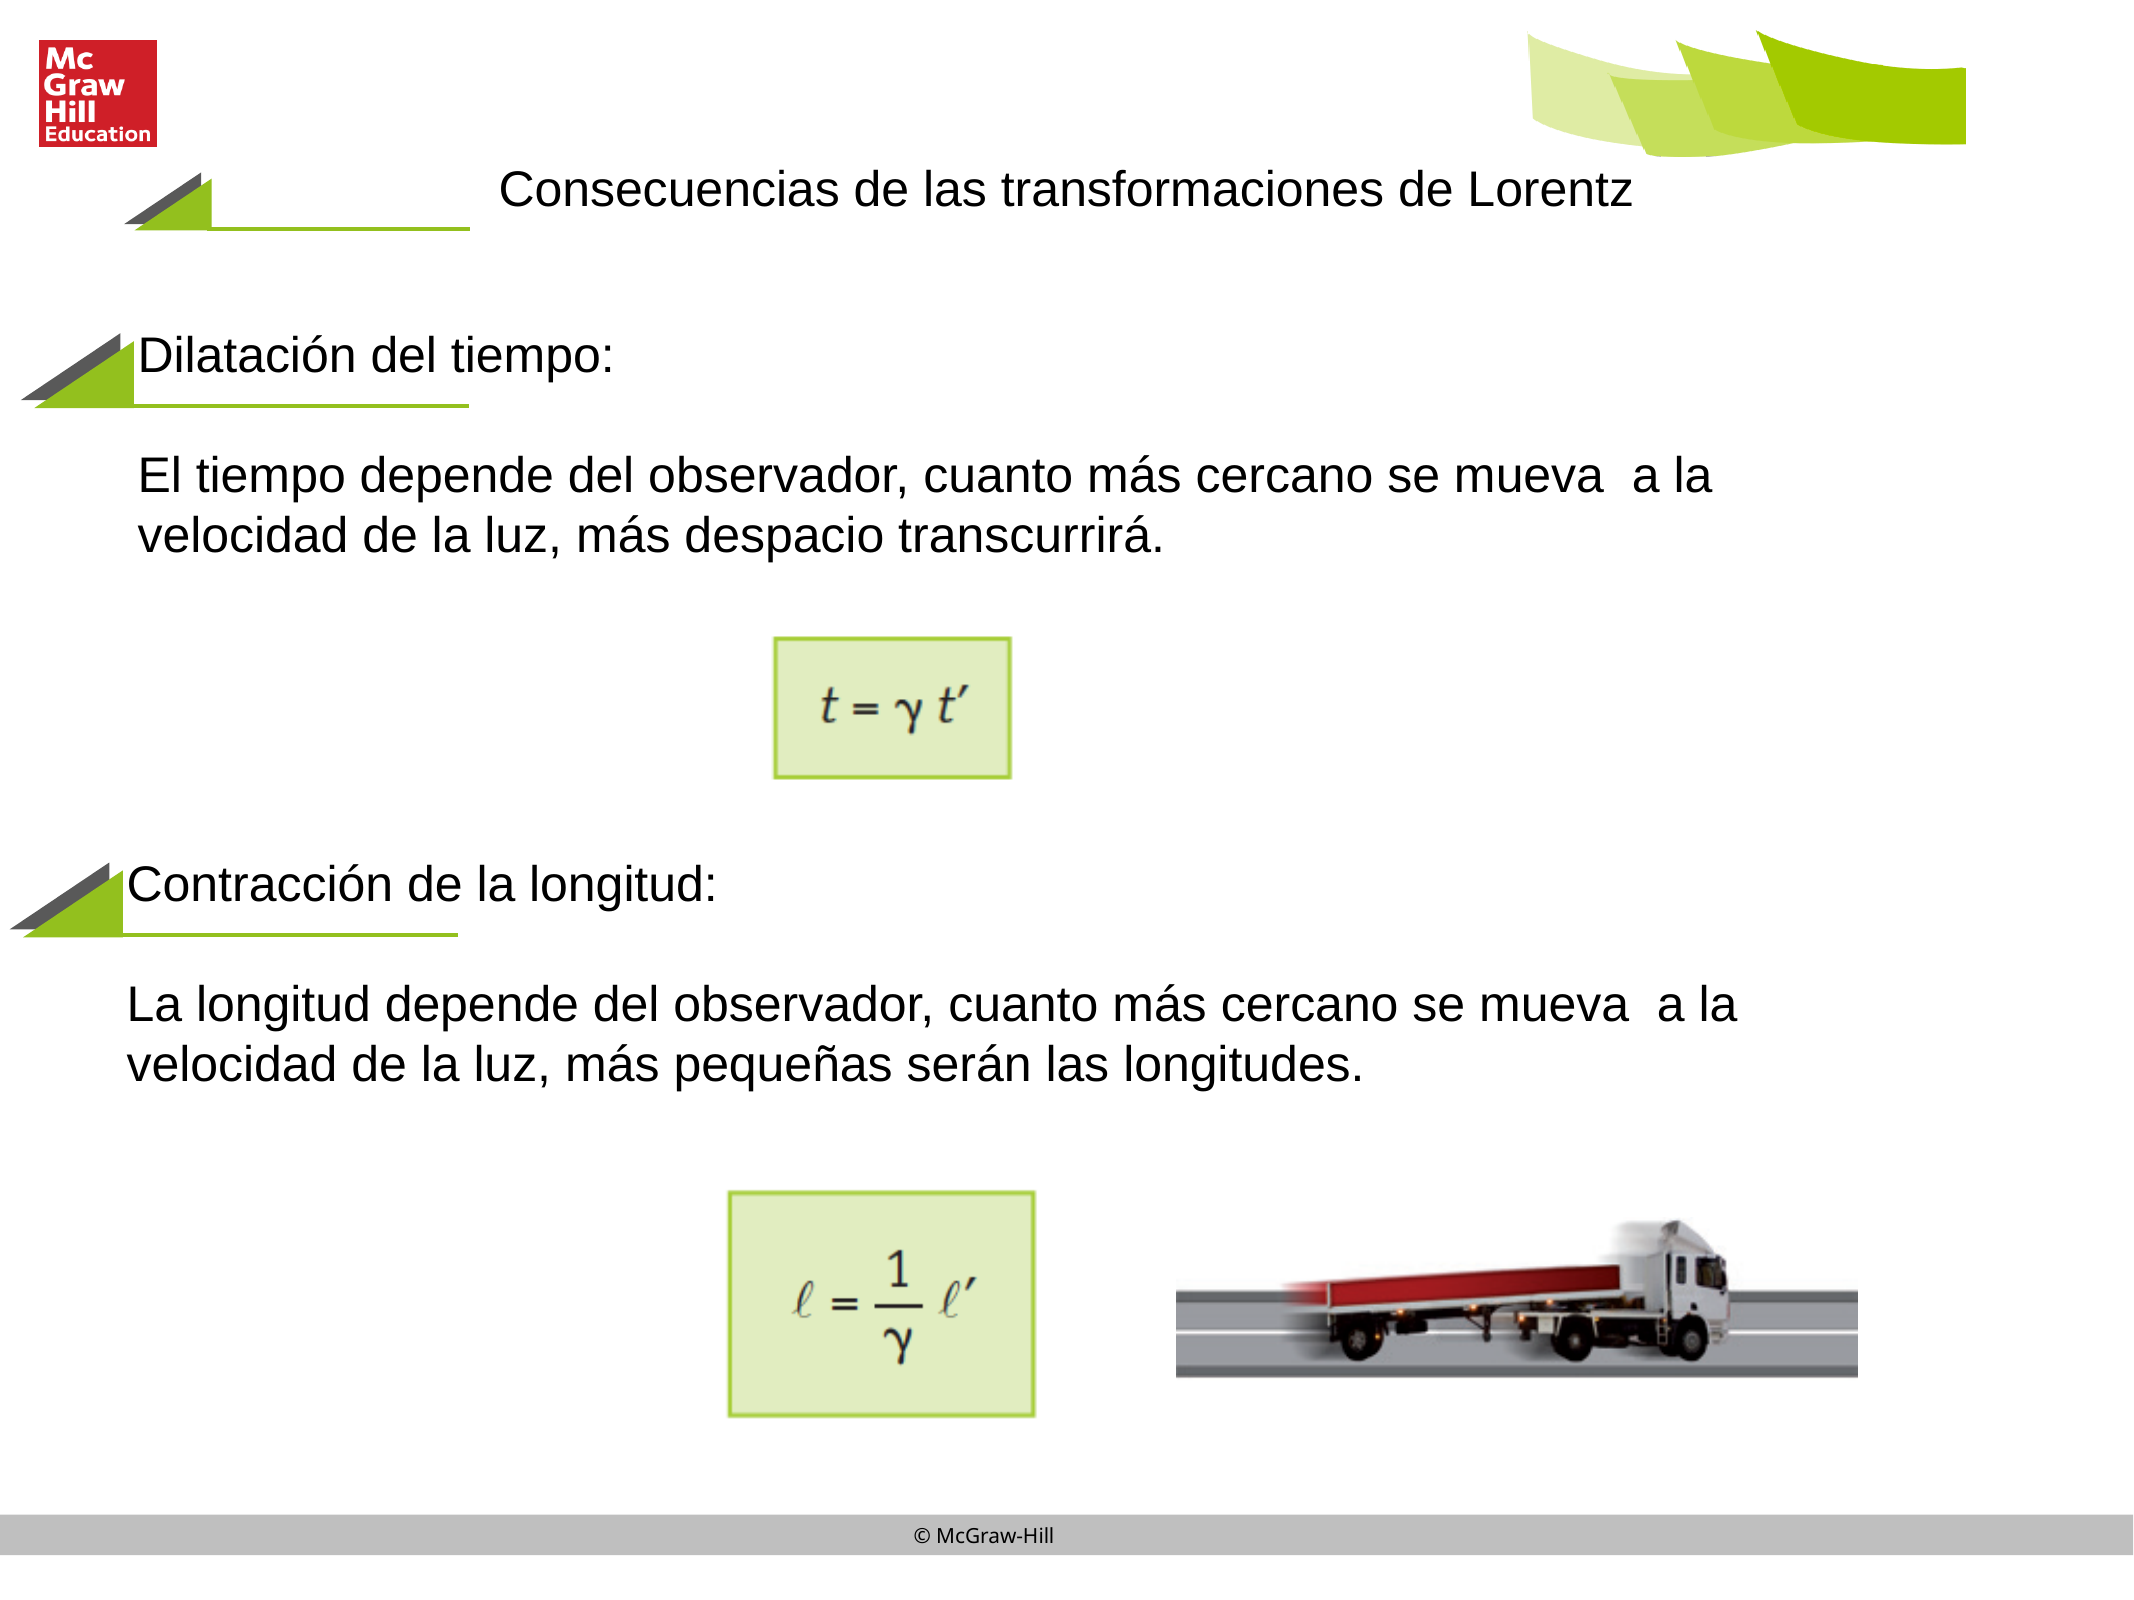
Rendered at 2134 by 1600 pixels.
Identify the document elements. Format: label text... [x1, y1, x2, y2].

picture [1176, 1217, 1858, 1398]
text_box [9, 862, 118, 938]
picture [766, 633, 1044, 782]
text_box Consecuencias de las transformaciones de Lorentz [212, 148, 1922, 225]
picture [1387, 30, 1966, 157]
picture [717, 1183, 1064, 1432]
text_box © McGraw-Hill [707, 1514, 1261, 1555]
text_box [20, 333, 129, 409]
picture [39, 40, 157, 147]
text_box [0, 1514, 2134, 1556]
text_box [124, 172, 212, 231]
text_box Dilatación del tiempo: El tiempo depende del observador, cuanto más cercano se mueva a la velocidad de la luz, más despacio transcurrirá. [129, 314, 1839, 572]
text_box Contracción de la longitud: La longitud depende del observador, cuanto más cercano se mueva a la velocidad de la luz, más pequeñas serán las longitudes. [118, 843, 1828, 1101]
